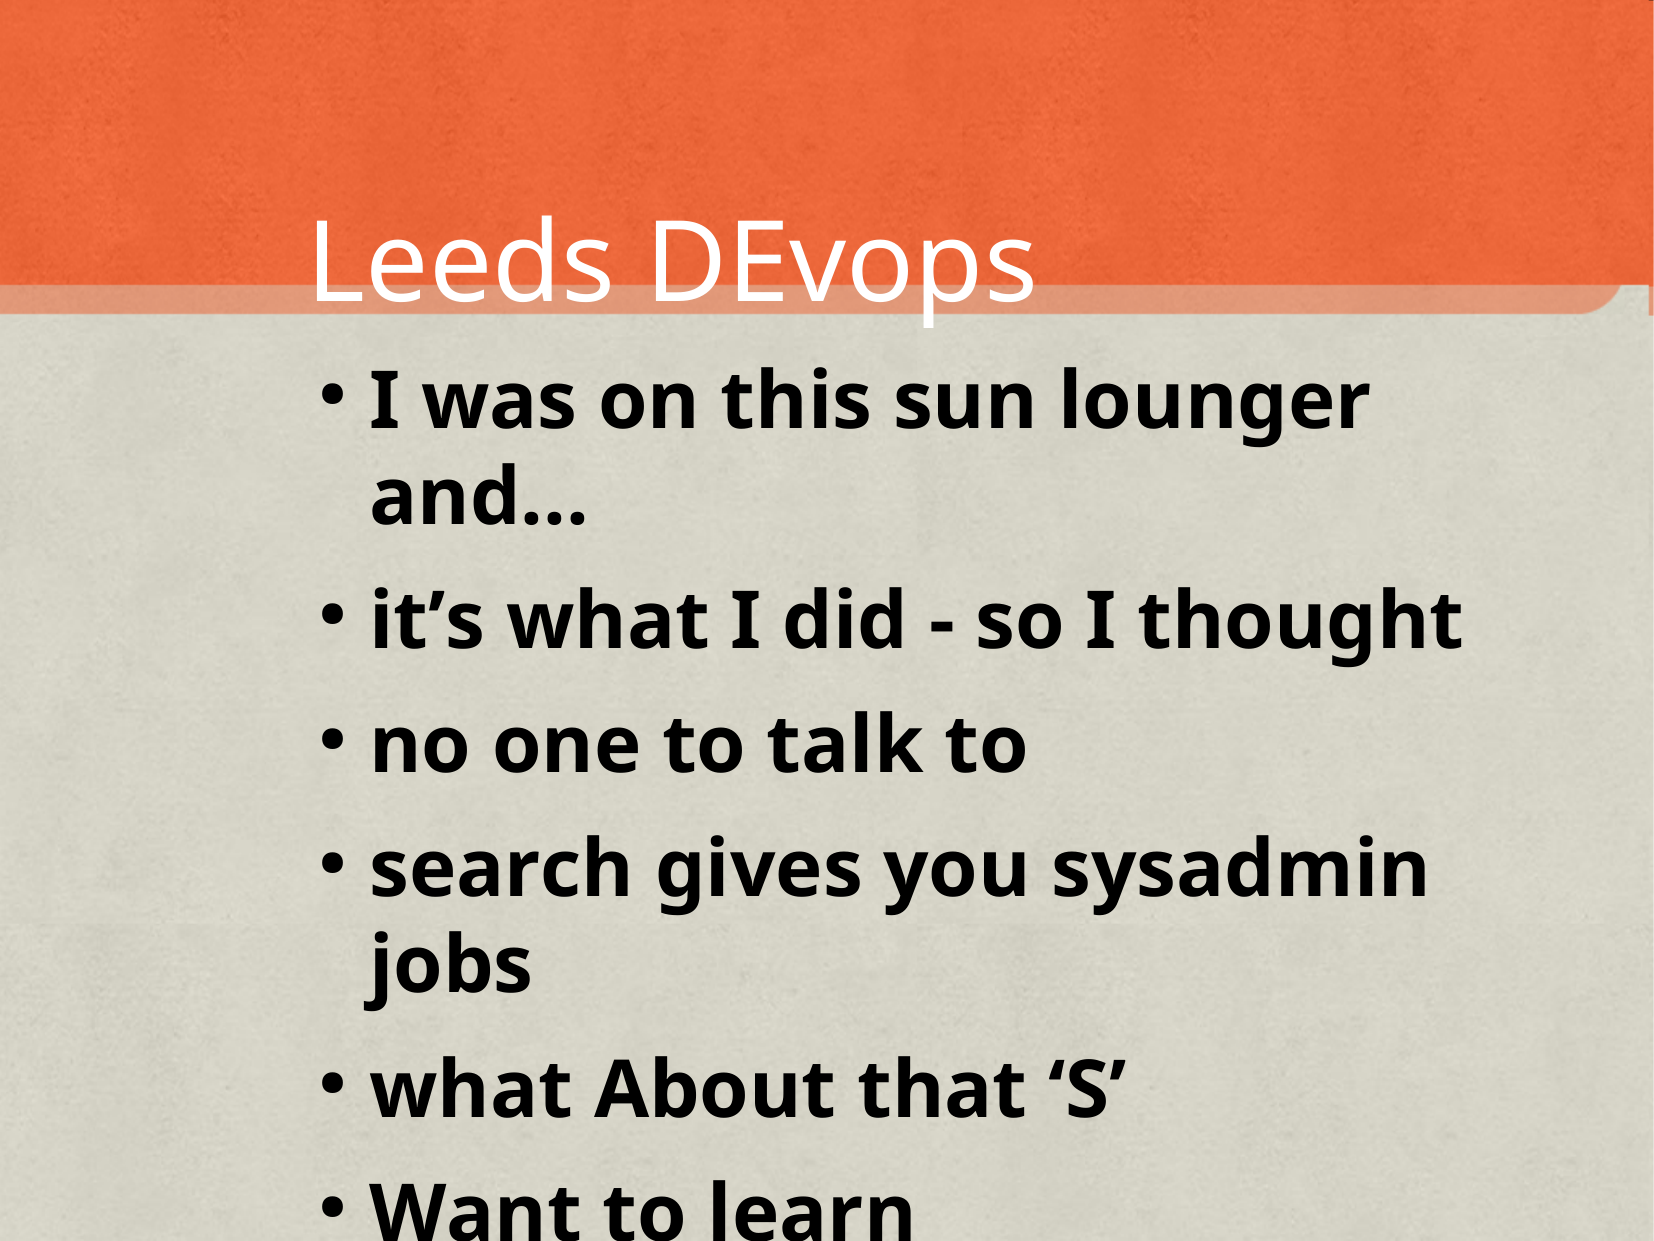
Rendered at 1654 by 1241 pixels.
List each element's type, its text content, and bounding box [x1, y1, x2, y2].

list I was on this sun lounger and... it’s what I did - so I thought no one to talk to search gives you sysadmin jobs what About that ‘S’ Want to learn [301, 348, 1588, 1241]
picture [0, 0, 1654, 1241]
title Leeds DEvops [306, 189, 1654, 317]
